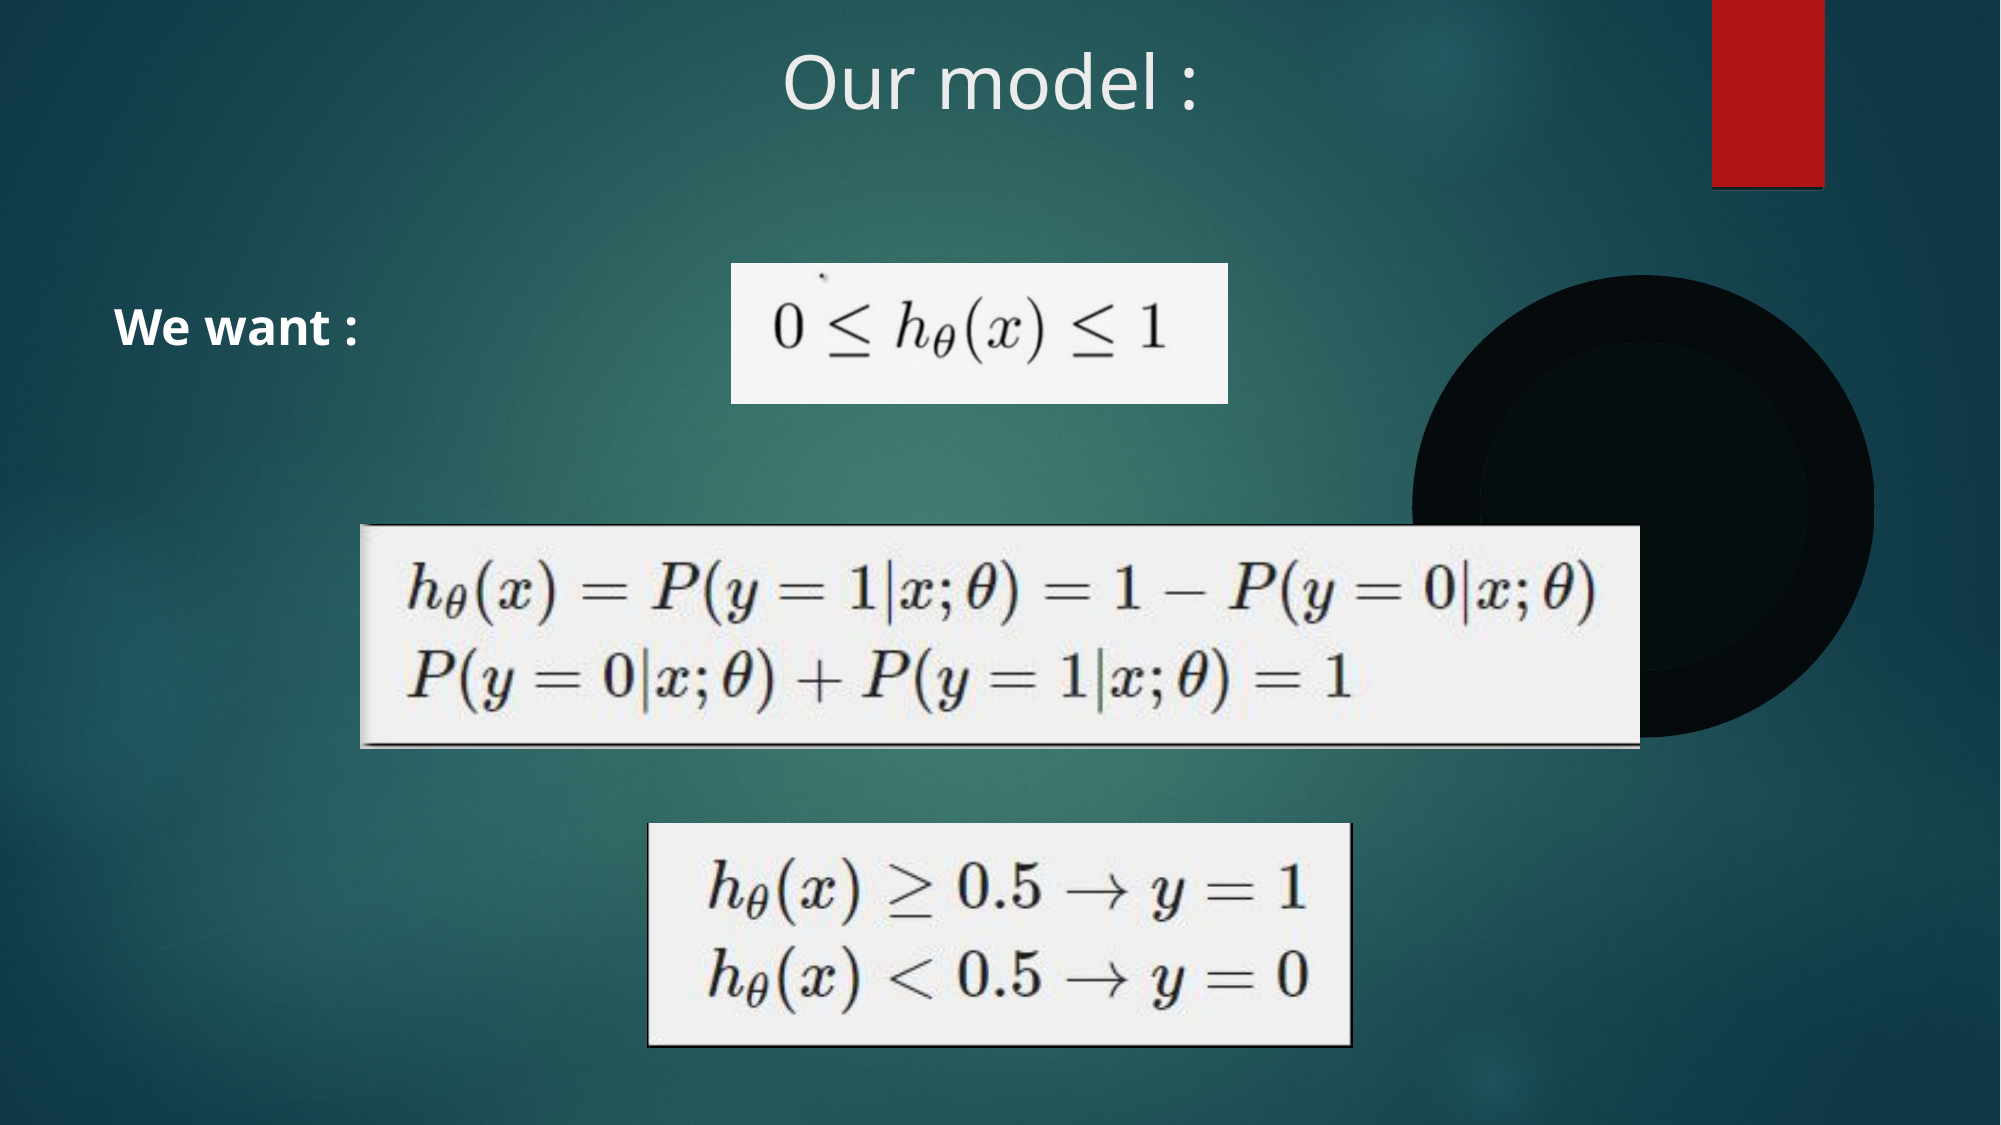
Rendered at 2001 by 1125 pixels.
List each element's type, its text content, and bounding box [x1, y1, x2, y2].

text_box Our model : [590, 26, 1410, 143]
text_box We want : [99, 288, 478, 364]
picture [360, 524, 1640, 749]
text_box [201, 325, 856, 442]
picture [731, 263, 1228, 404]
picture [647, 823, 1353, 1048]
